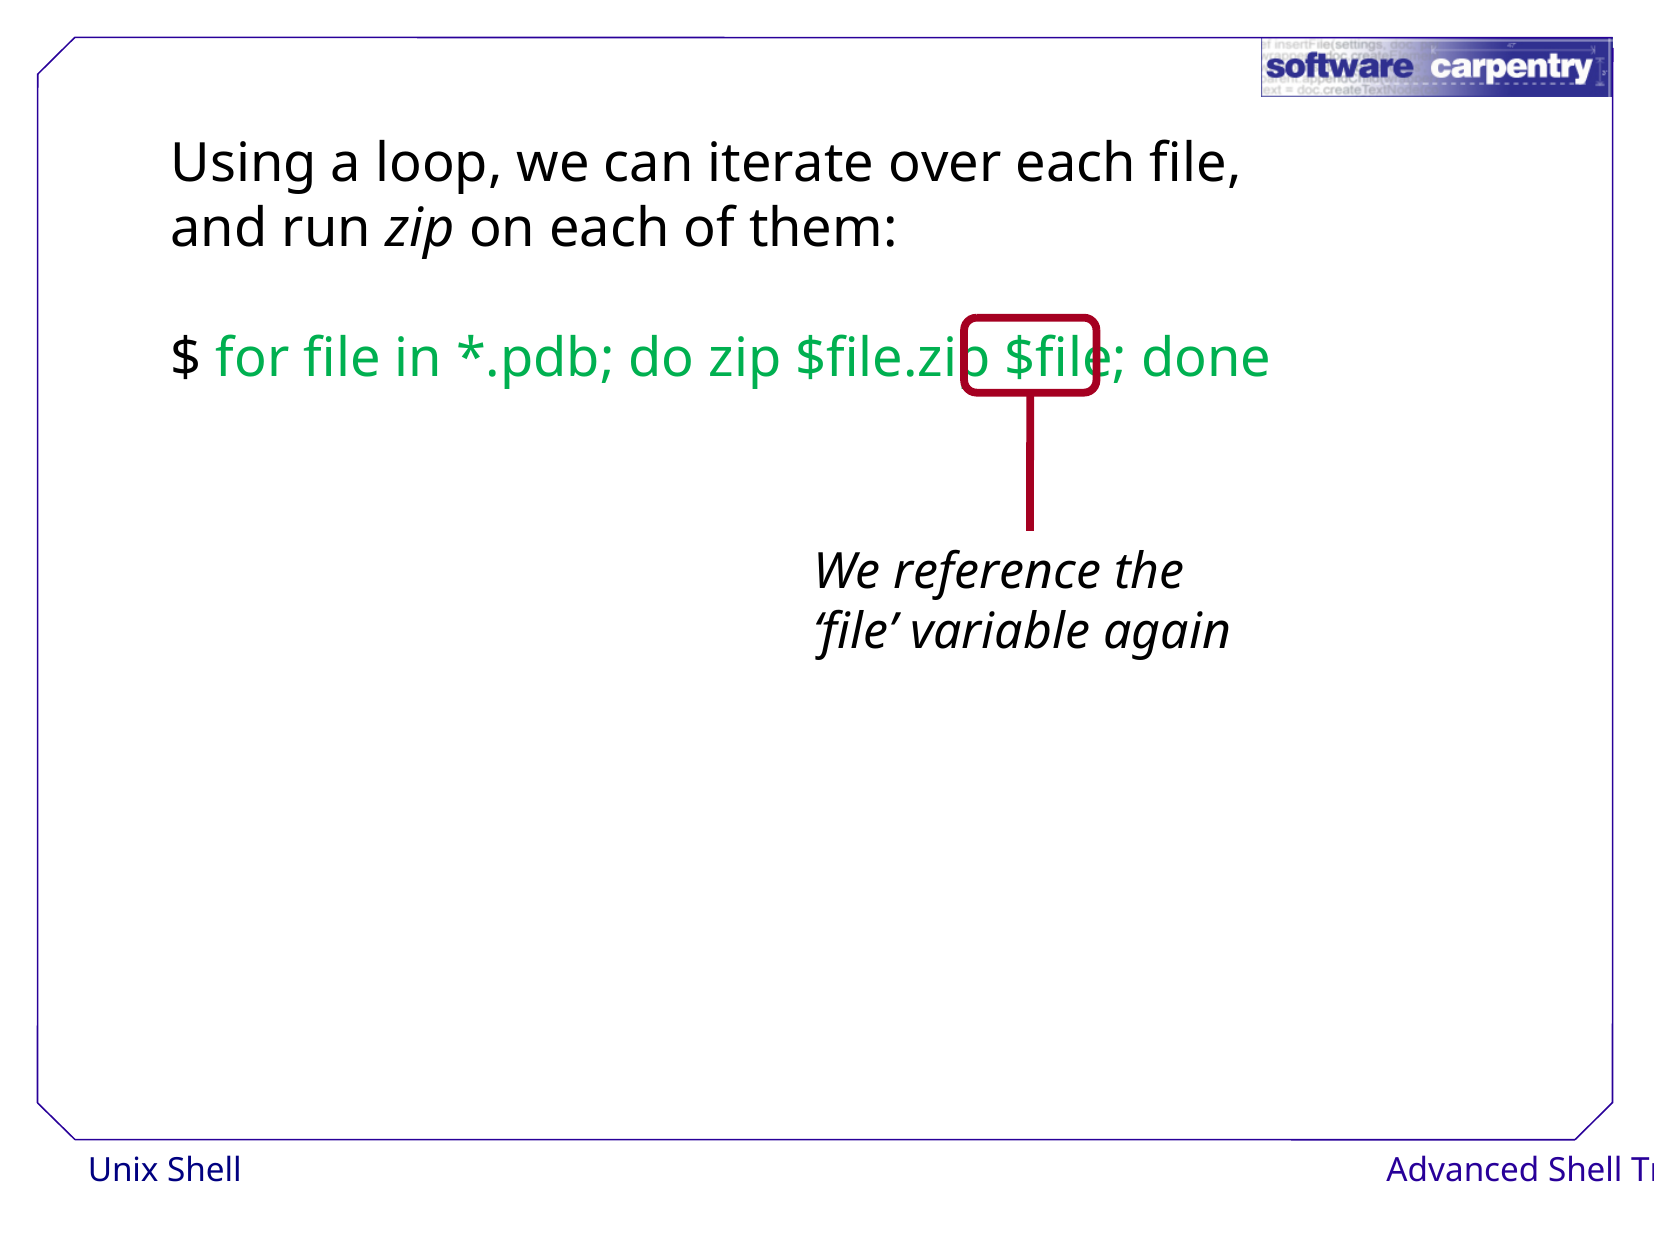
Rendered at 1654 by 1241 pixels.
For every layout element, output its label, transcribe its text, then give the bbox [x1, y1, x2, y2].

text_box Using a loop, we can iterate over each file, and run zip on each of them: $ for file in *.pdb; do zip $file.zip $file; done [155, 119, 1546, 395]
picture [1261, 39, 1613, 97]
text_box We reference the ‘file’ variable again [798, 530, 1262, 667]
text_box Using a loop, we can iterate over each file, and run zip on each of them: $ for file in *.pdb; do zip $file.zip $file; done [968, 322, 1092, 388]
